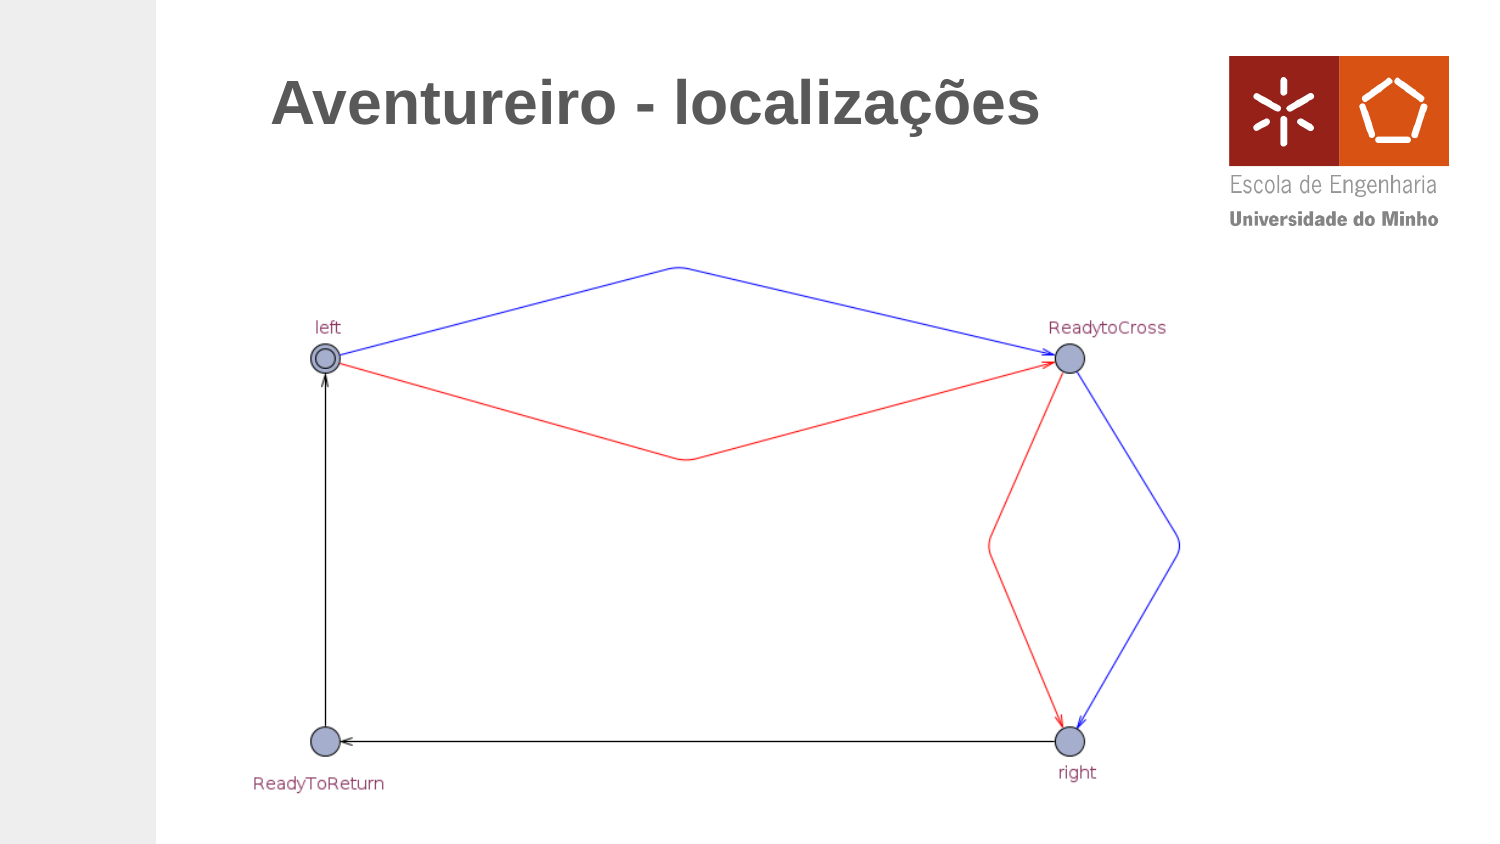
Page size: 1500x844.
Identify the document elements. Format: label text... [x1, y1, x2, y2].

text_box [0, 0, 156, 844]
picture [1229, 56, 1449, 227]
picture [235, 245, 1213, 804]
text_box Aventureiro - localizações [255, 46, 1500, 236]
